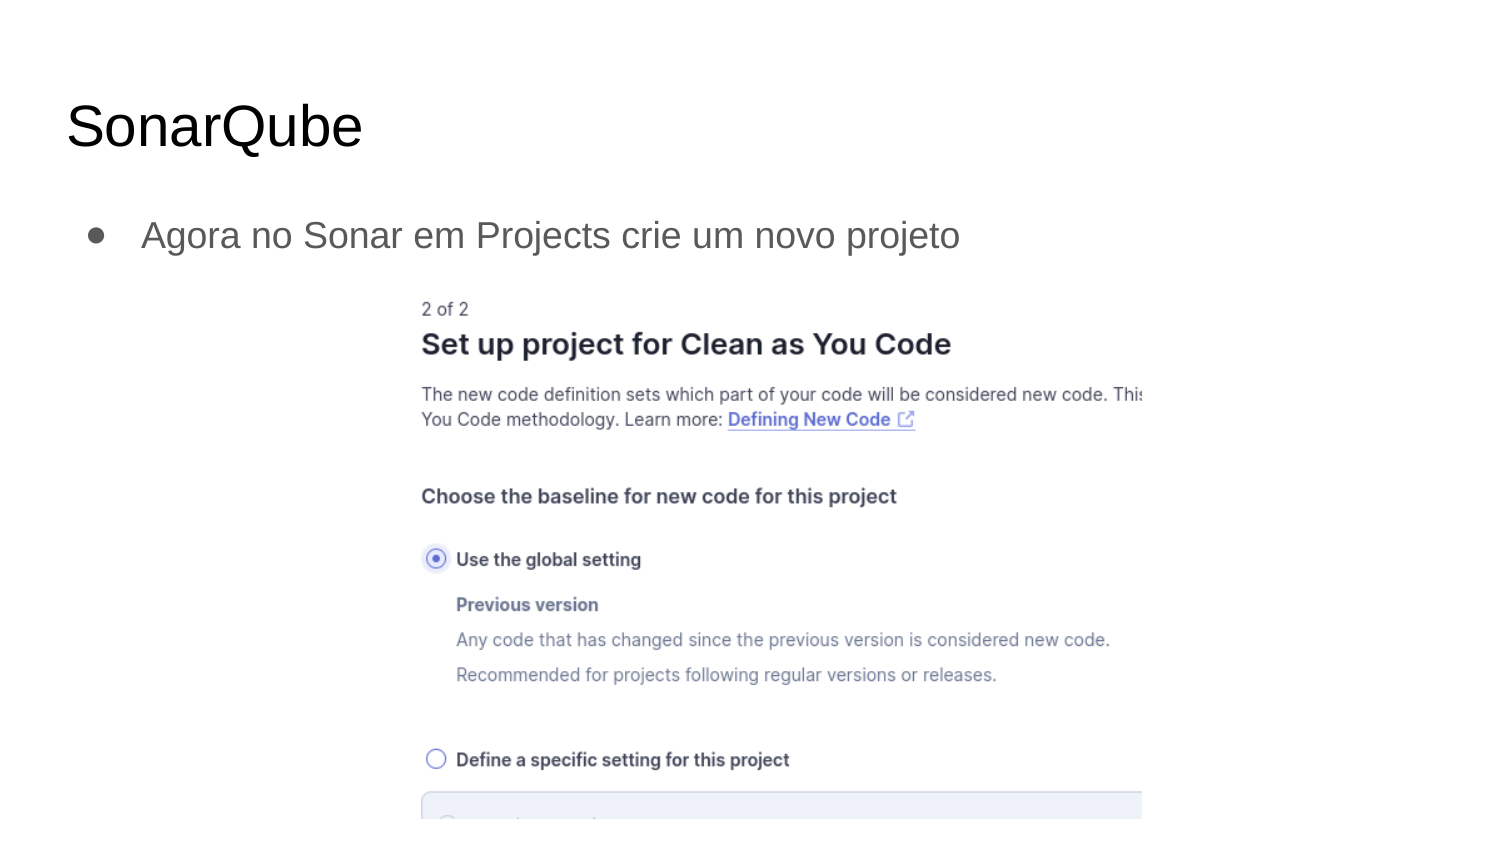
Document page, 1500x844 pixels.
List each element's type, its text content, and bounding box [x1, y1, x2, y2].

title SonarQube [51, 72, 1449, 167]
list Agora no Sonar em Projects crie um novo projeto [51, 189, 1489, 750]
picture [375, 272, 1142, 819]
